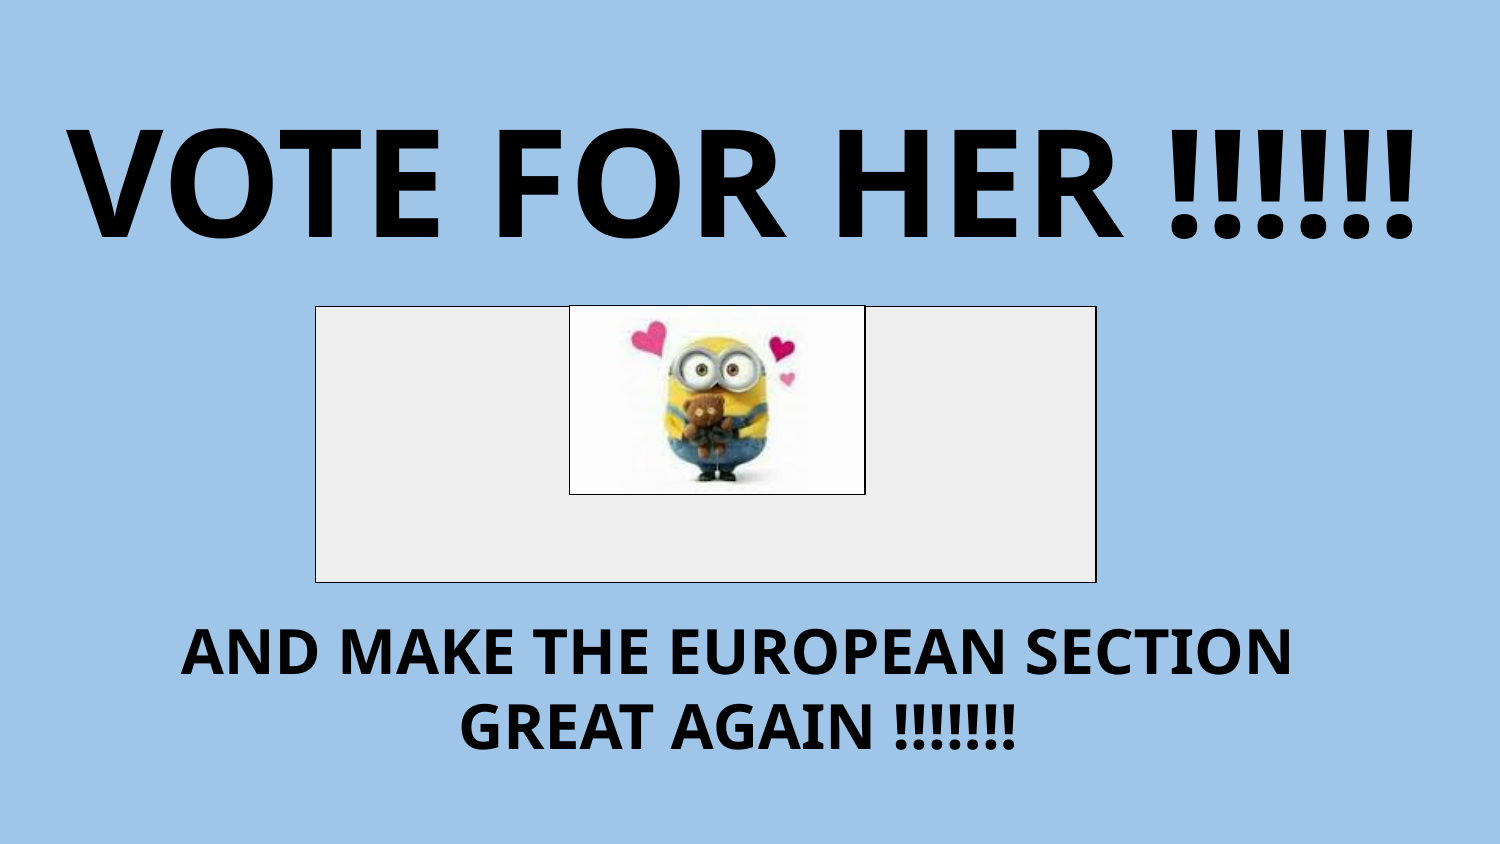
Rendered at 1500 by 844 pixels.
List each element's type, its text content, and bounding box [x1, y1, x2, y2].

title VOTE FOR HER !!!!!! [51, 72, 1449, 167]
text_box [315, 306, 1097, 583]
text_box AND MAKE THE EUROPEAN SECTION GREAT AGAIN !!!!!!! [150, 596, 1327, 714]
picture [570, 306, 864, 494]
